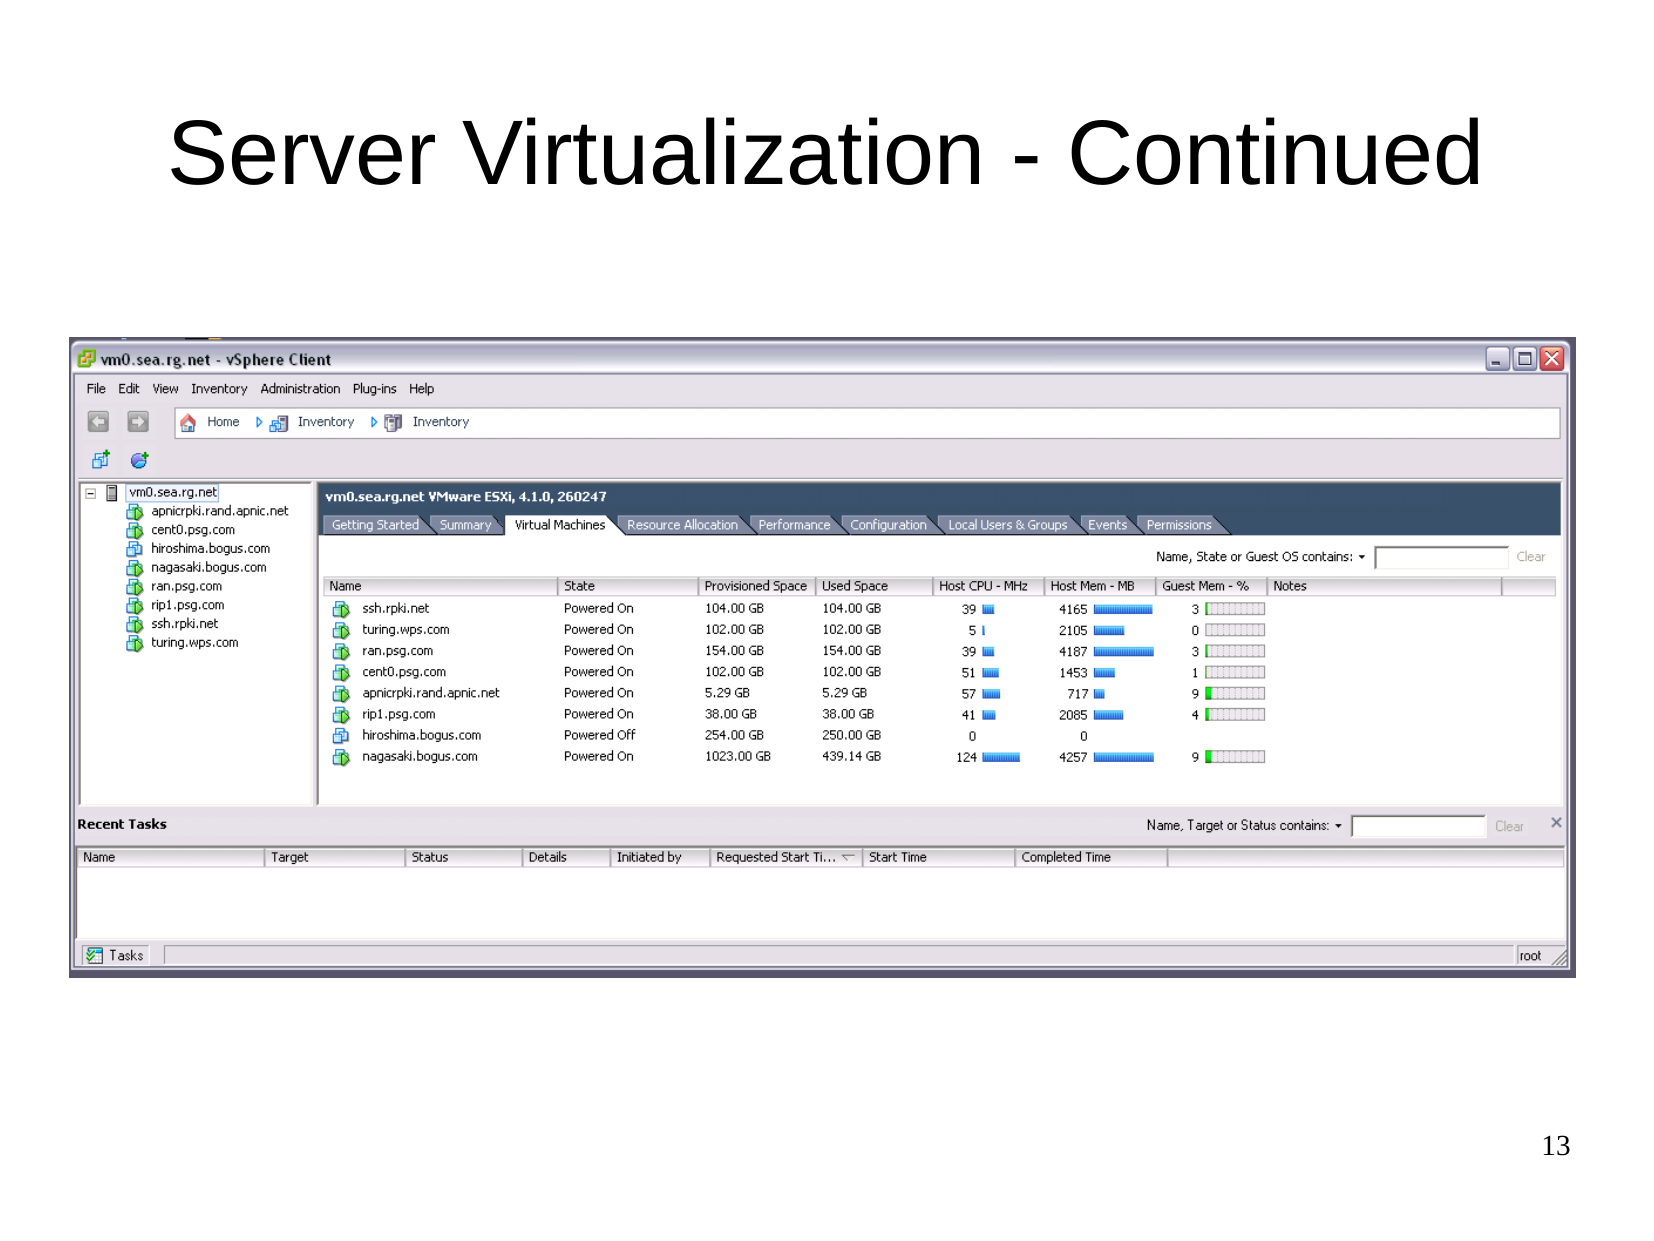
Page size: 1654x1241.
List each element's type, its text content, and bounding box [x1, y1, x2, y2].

title Server Virtualization - Continued [82, 49, 1571, 257]
picture [69, 337, 1576, 978]
